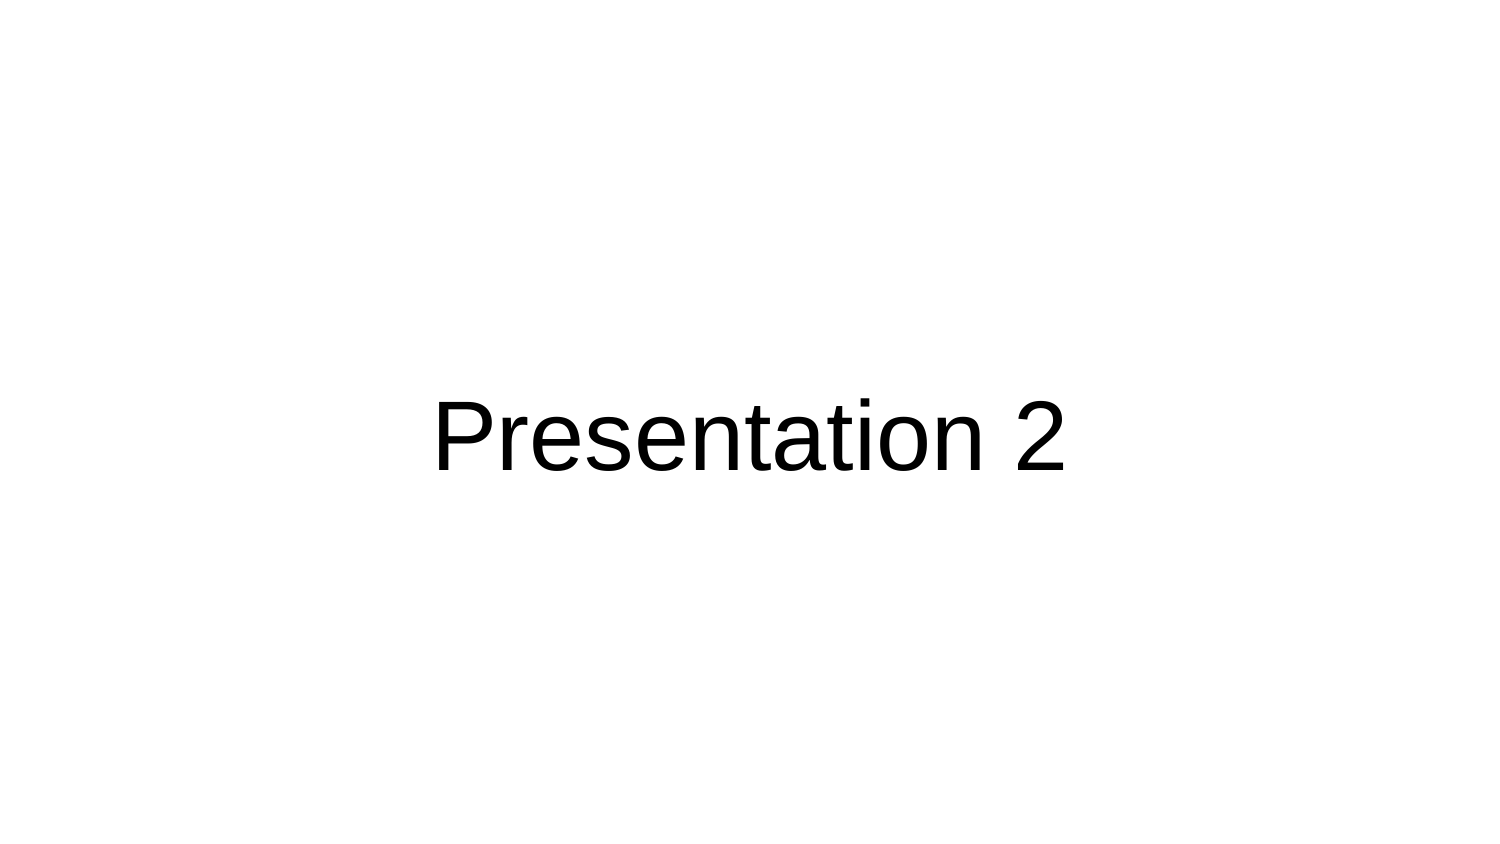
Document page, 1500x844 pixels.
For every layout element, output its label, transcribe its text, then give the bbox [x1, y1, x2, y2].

title Presentation 2 [51, 356, 1449, 488]
